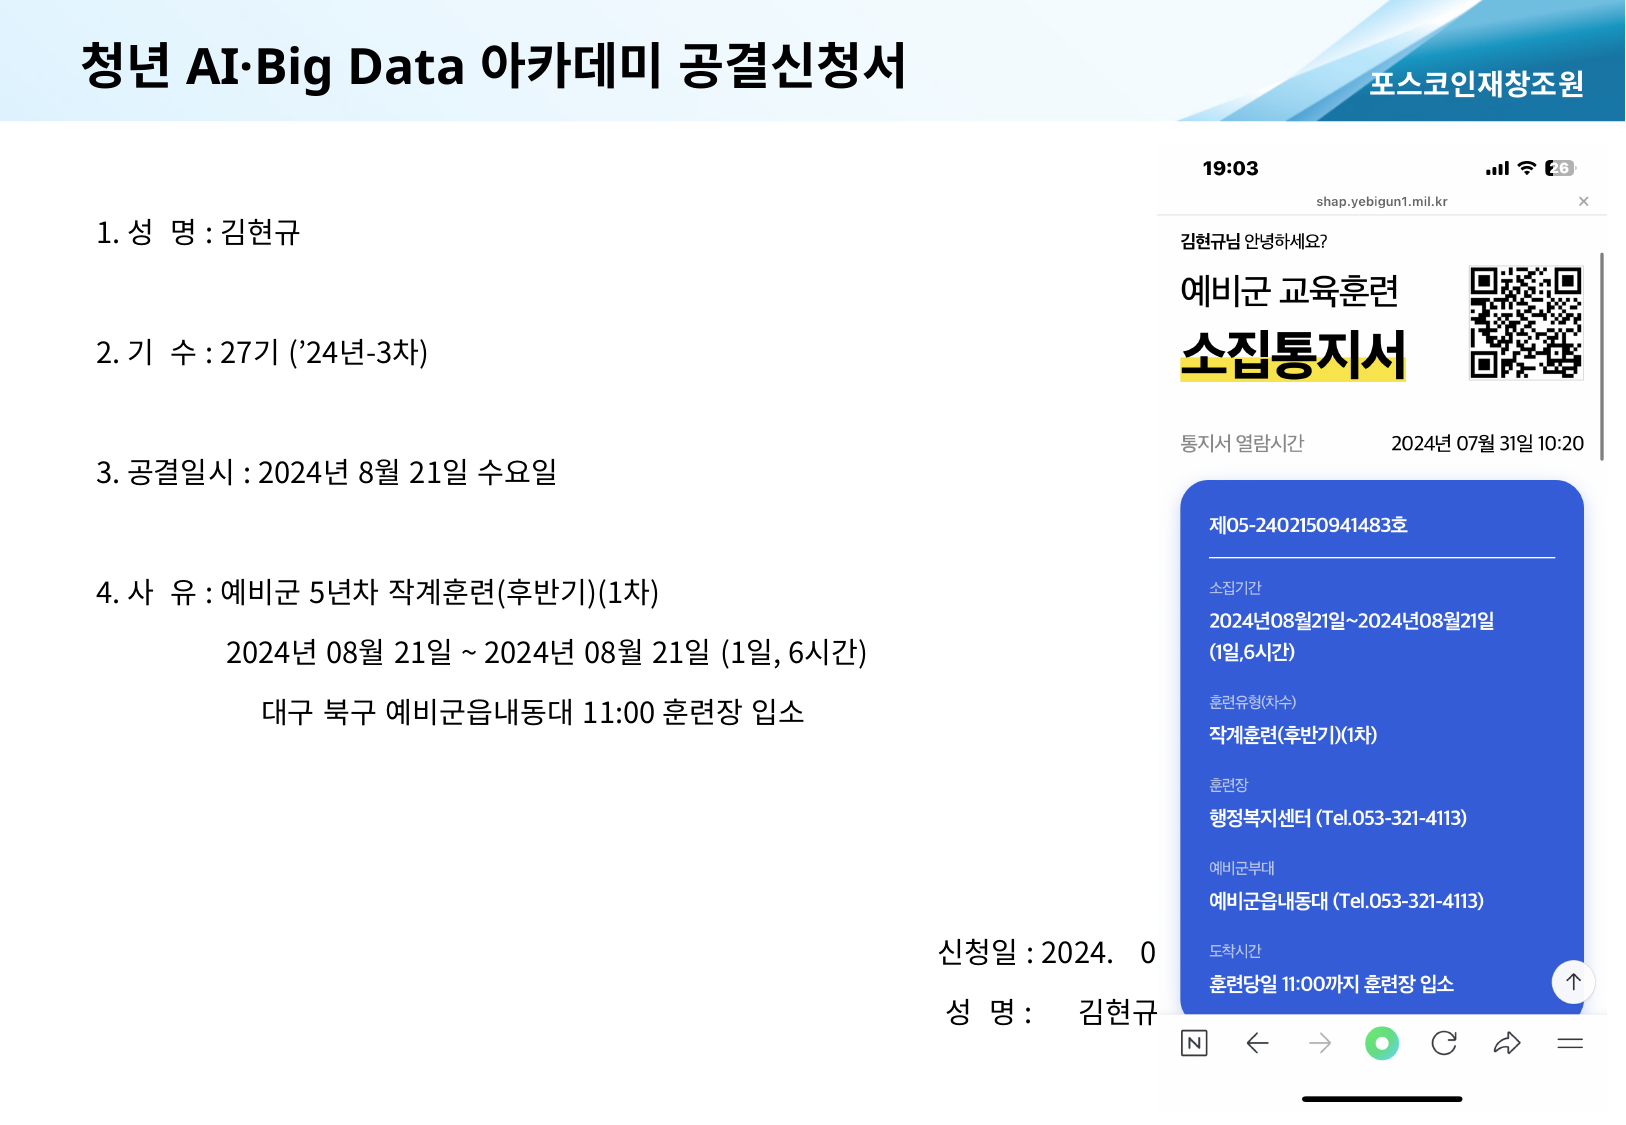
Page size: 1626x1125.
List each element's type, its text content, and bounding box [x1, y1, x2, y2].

picture [0, 0, 1625, 1111]
text_box 청년 AI·Big Data 아카데미 공결신청서 [65, 26, 923, 102]
text_box 포스코인재창조원 [1253, 59, 1600, 110]
text_box 1. 성 명 : 김현규 2. 기 수 : 27기 (’24년-3차) 3. 공결일시 : 2024년 8월 21일 수요일 4. 사 유 : 예비군 5년차 작계훈련(후반기)(1차) 2024년 08월 21일 ~ 2024년 08월 21일 (1일, 6시간) 대구 북구 예비군읍내동대 11:00 훈련장 입소 신청일 : 2024. 08. 05. 성 명 : 김현규 (서명) [81, 206, 1157, 1037]
